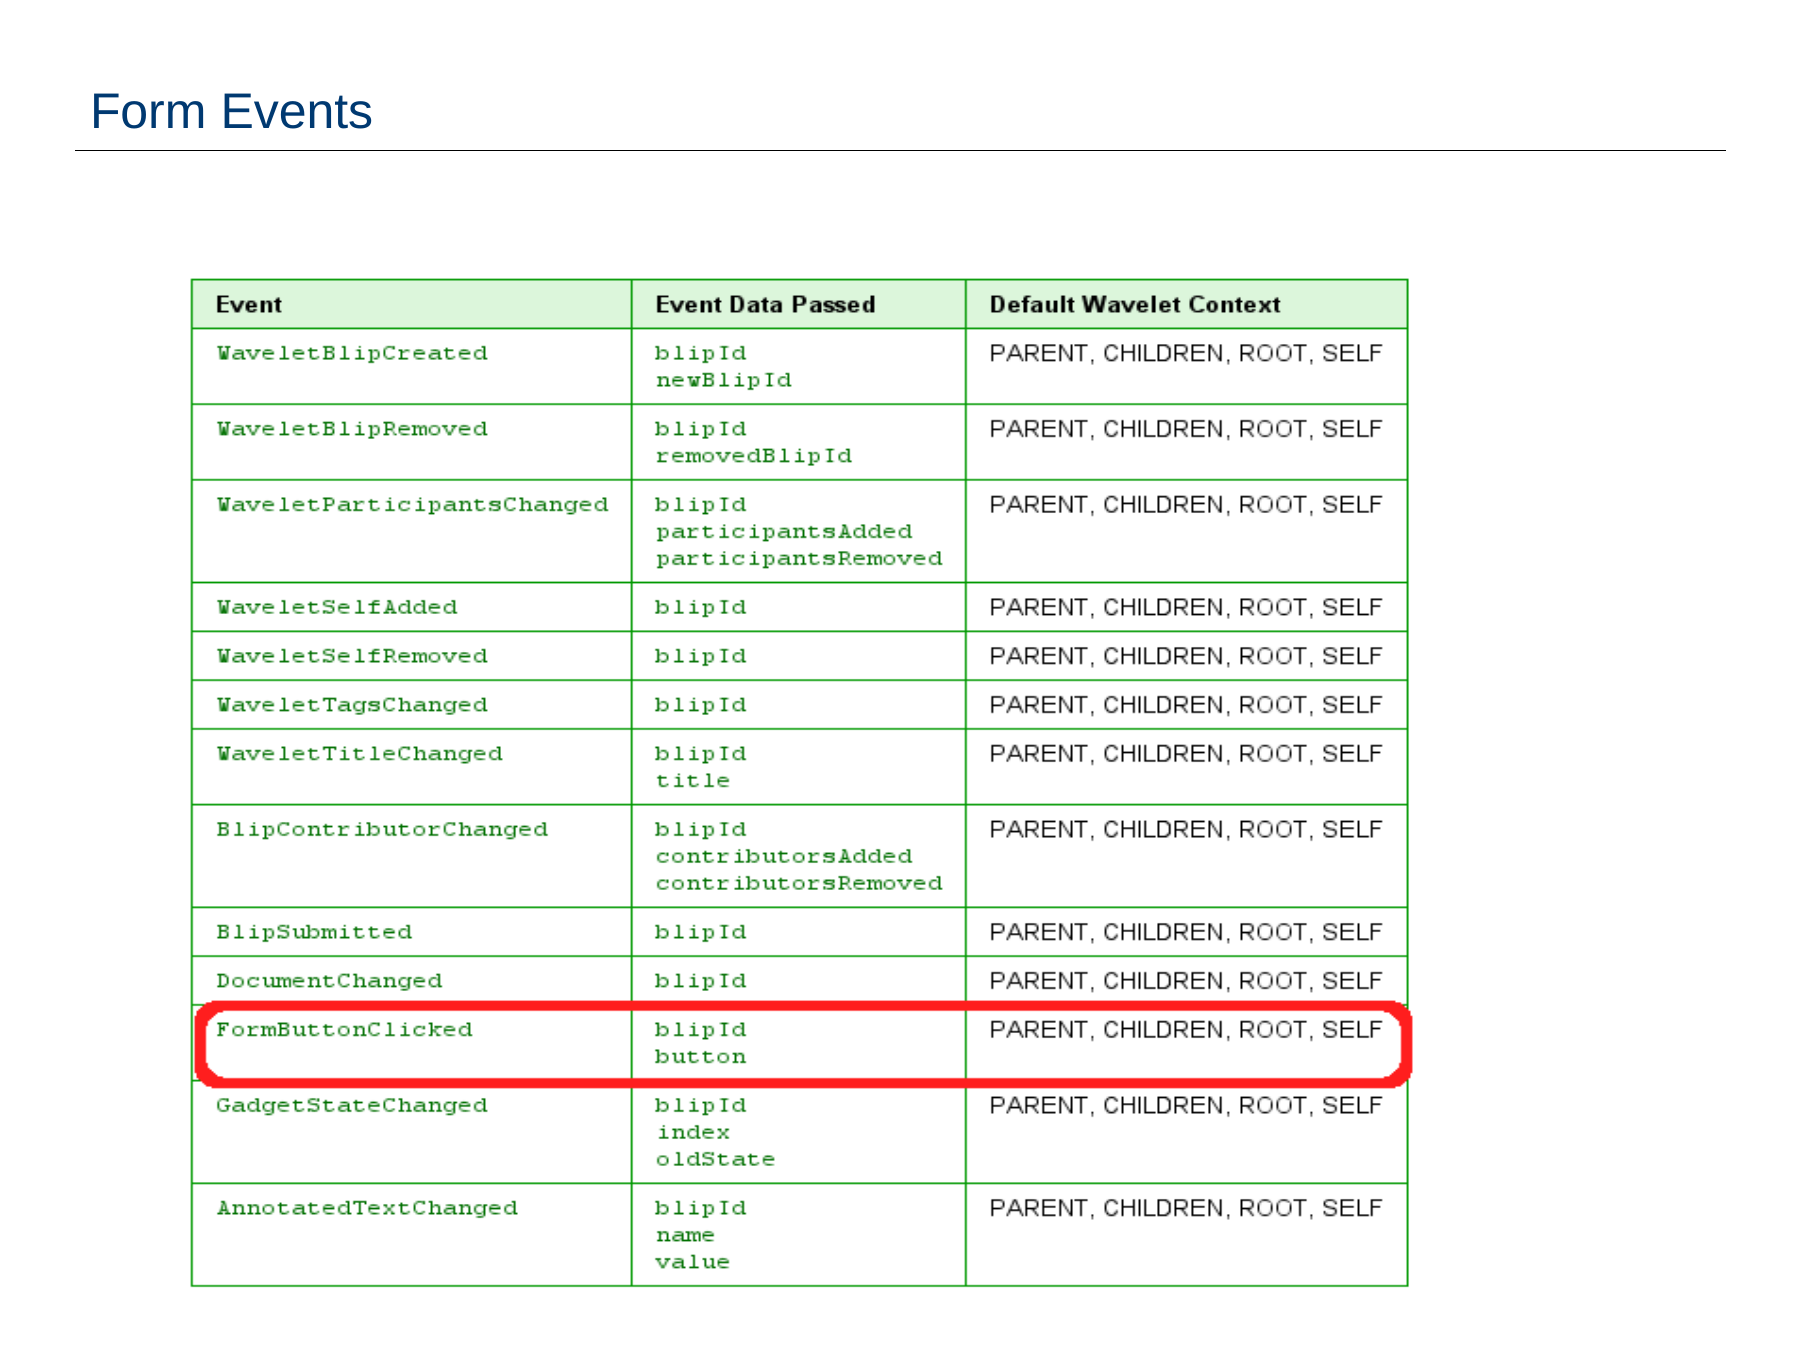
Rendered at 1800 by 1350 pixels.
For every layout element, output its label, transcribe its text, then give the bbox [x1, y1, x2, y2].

title Form Events [90, 38, 1710, 147]
picture [180, 269, 1426, 1309]
